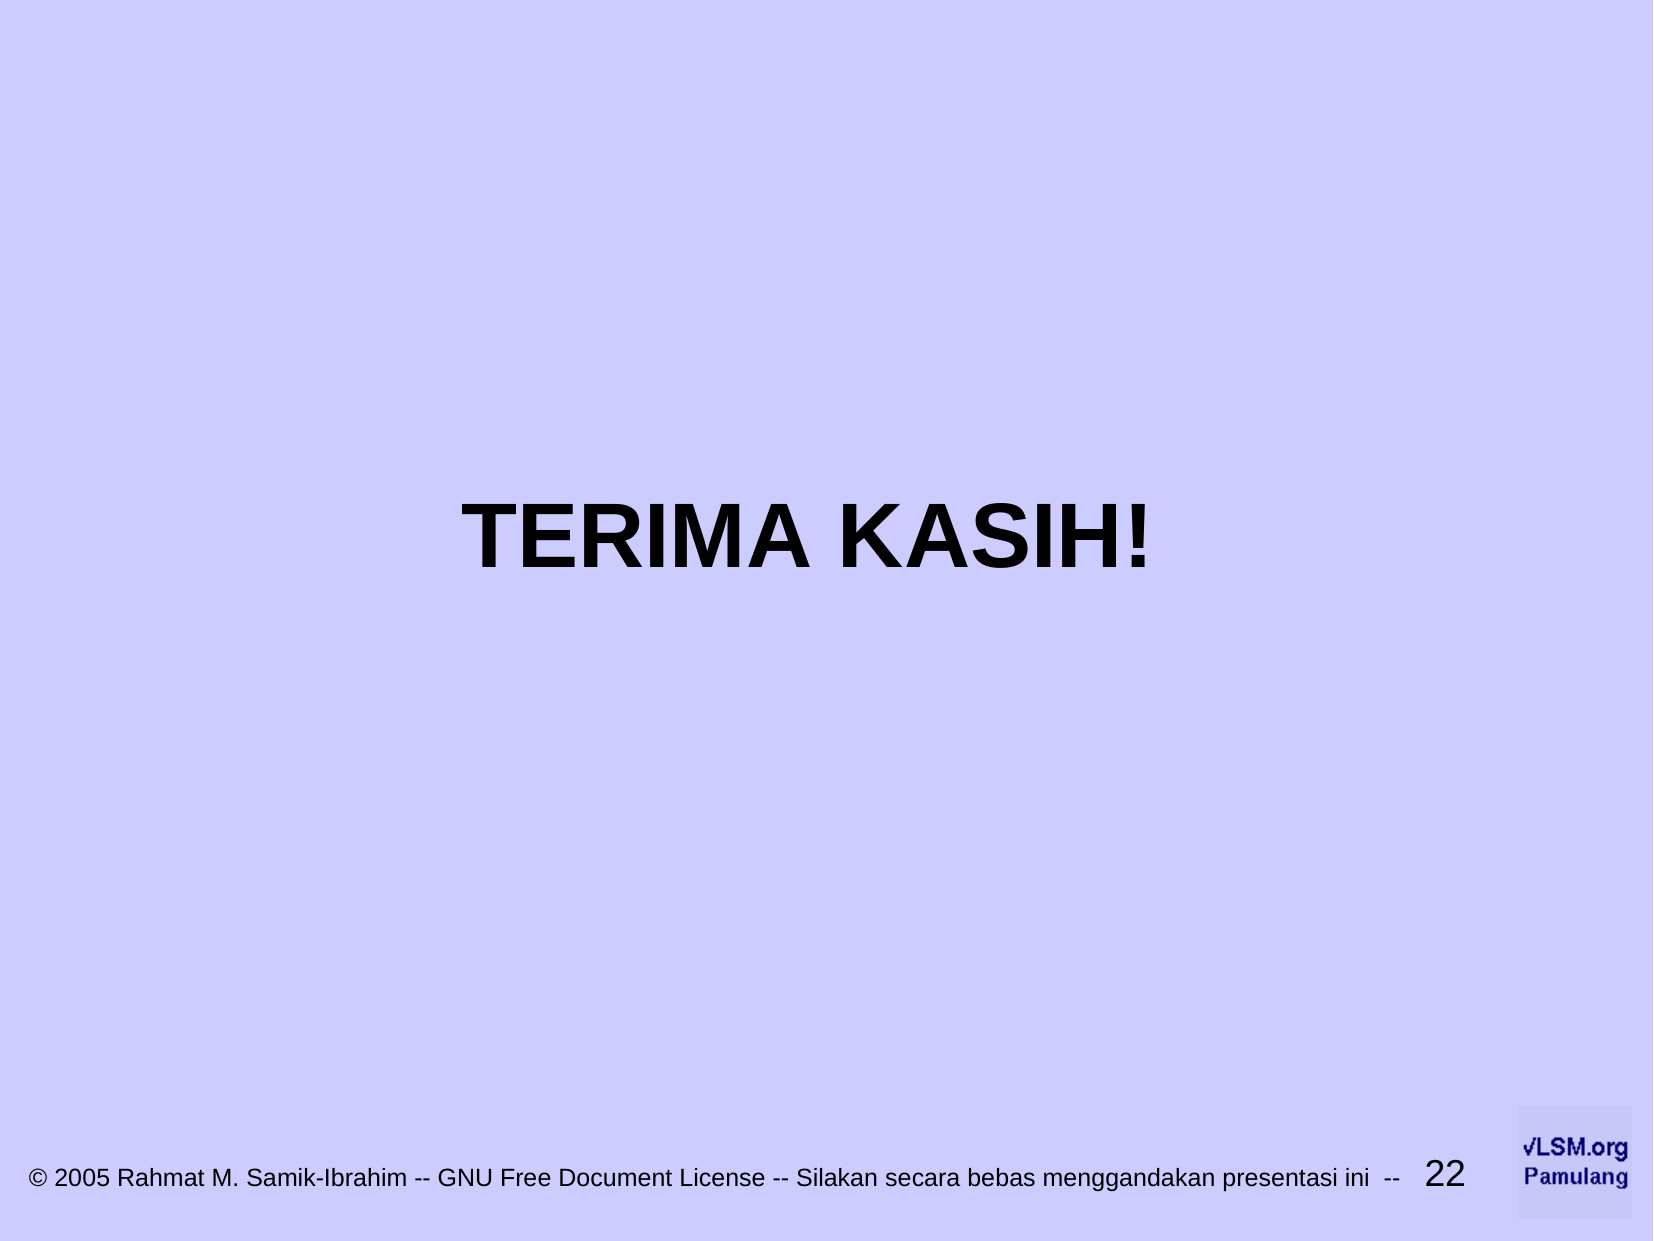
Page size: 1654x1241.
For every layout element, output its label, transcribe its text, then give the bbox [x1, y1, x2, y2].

picture [1518, 1106, 1632, 1219]
title TERIMA KASIH! [15, 481, 1600, 592]
